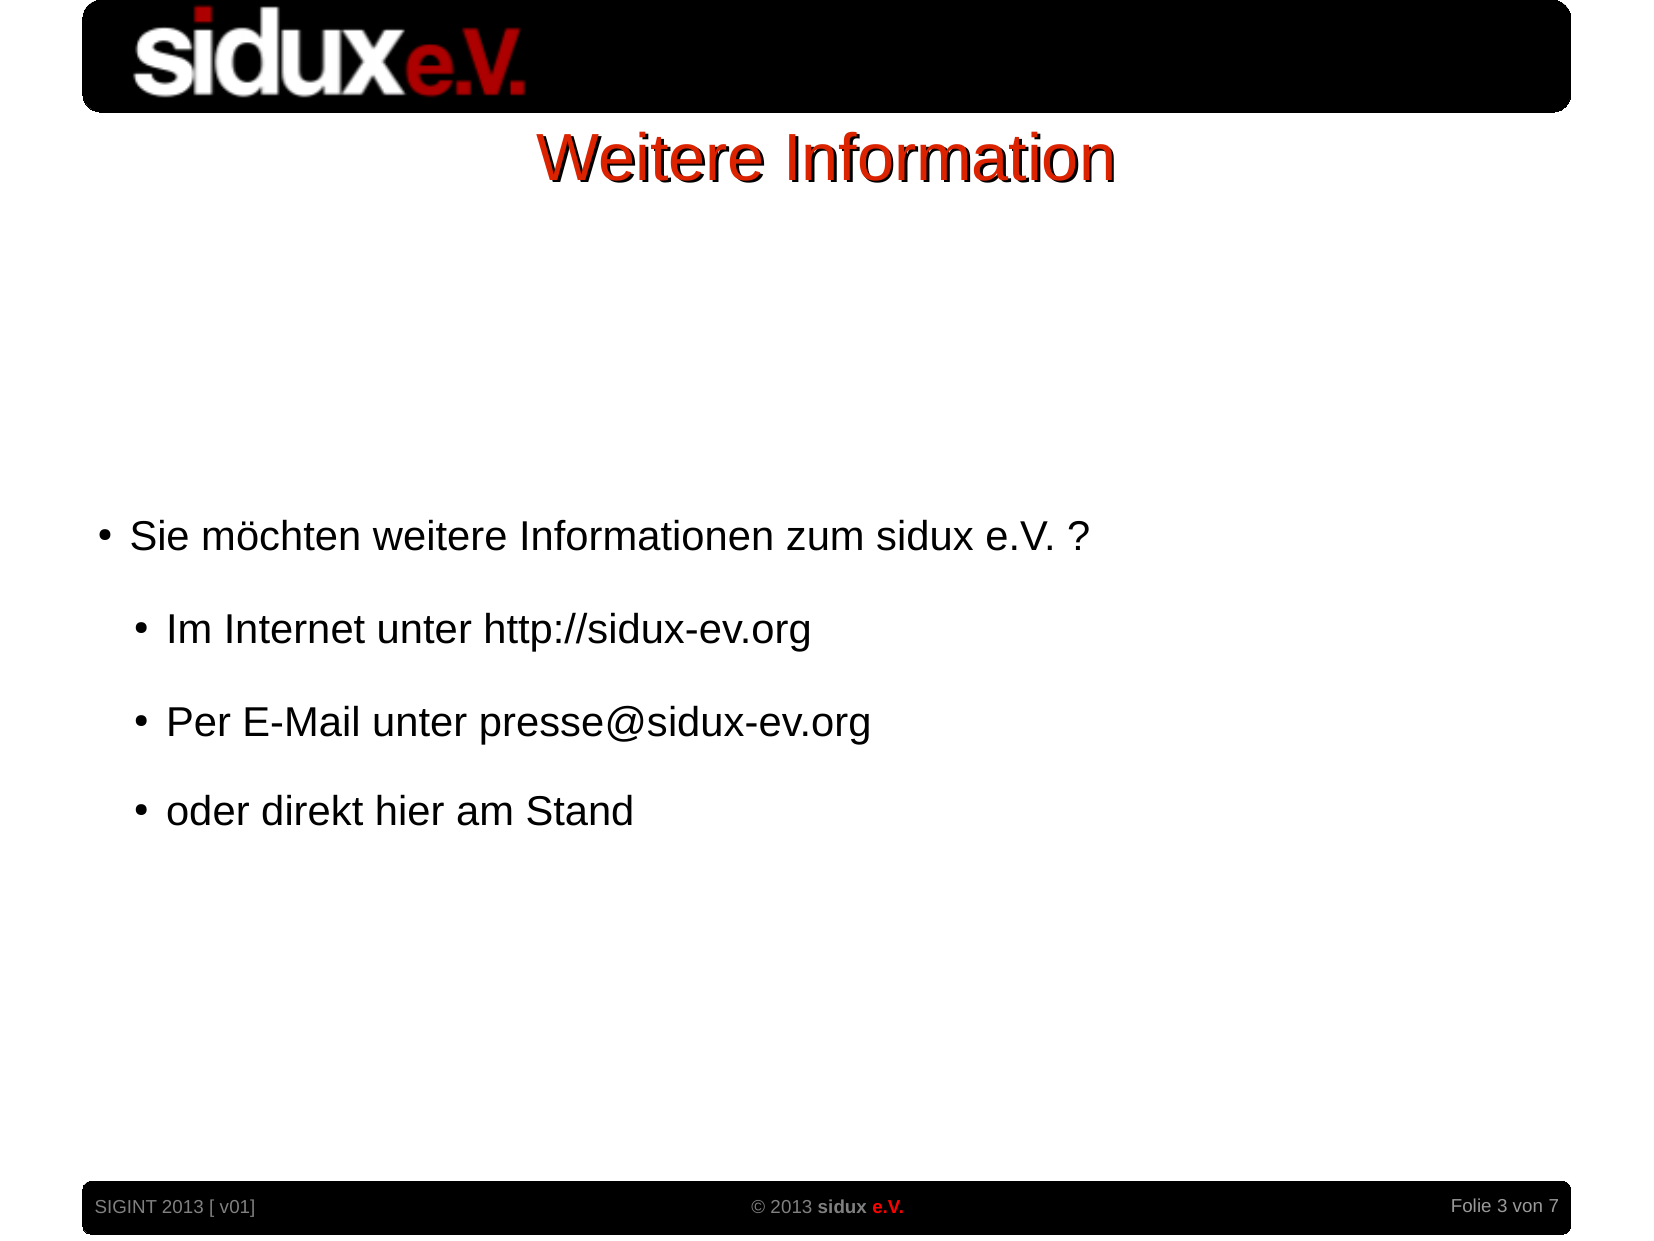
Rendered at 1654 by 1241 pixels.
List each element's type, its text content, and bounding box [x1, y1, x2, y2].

picture [113, 0, 532, 110]
text_box Weitere Information [82, 112, 1571, 213]
text_box Sie möchten weitere Informationen zum sidux e.V. ? Im Internet unter http://sidux-ev.org Per E-Mail unter presse@sidux-ev.org oder direkt hier am Stand [82, 224, 1571, 1170]
